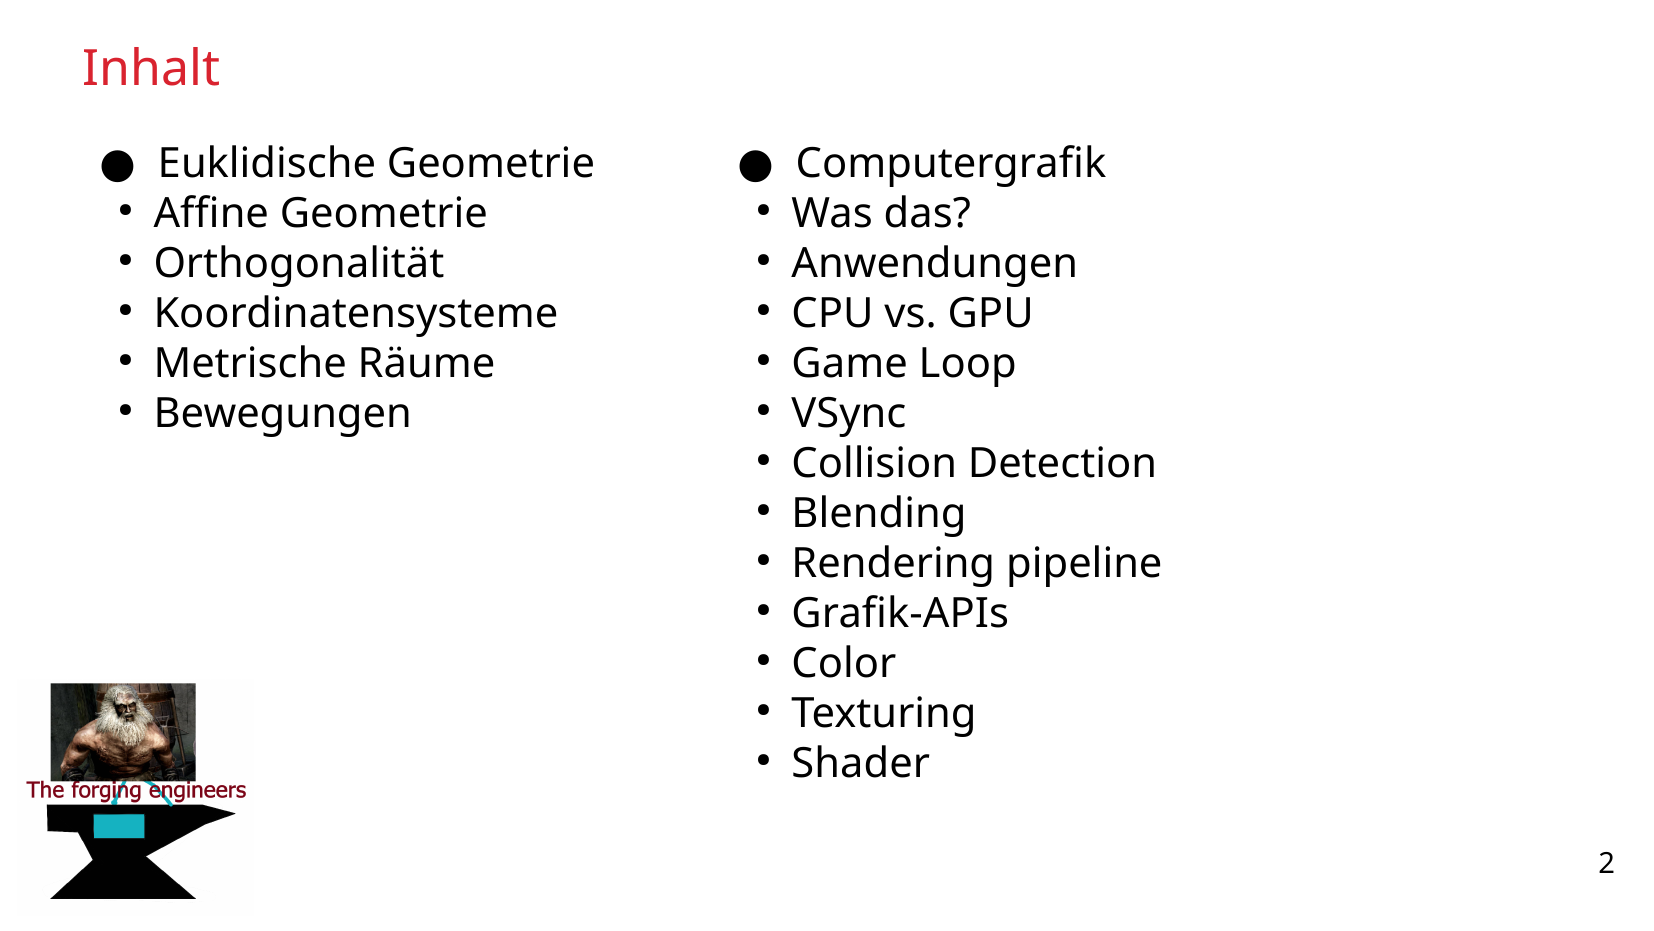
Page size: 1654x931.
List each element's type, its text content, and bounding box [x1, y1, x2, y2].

picture [17, 679, 254, 916]
text_box Computergrafik Was das? Anwendungen CPU vs. GPU Game Loop VSync Collision Detection Blending Rendering pipeline Grafik-APIs Color Texturing Shader [720, 135, 1335, 697]
title Inhalt [82, 37, 1571, 95]
subtitle Euklidische Geometrie Affine Geometrie Orthogonalität Koordinatensysteme Metrische Räume Bewegungen [82, 135, 697, 580]
